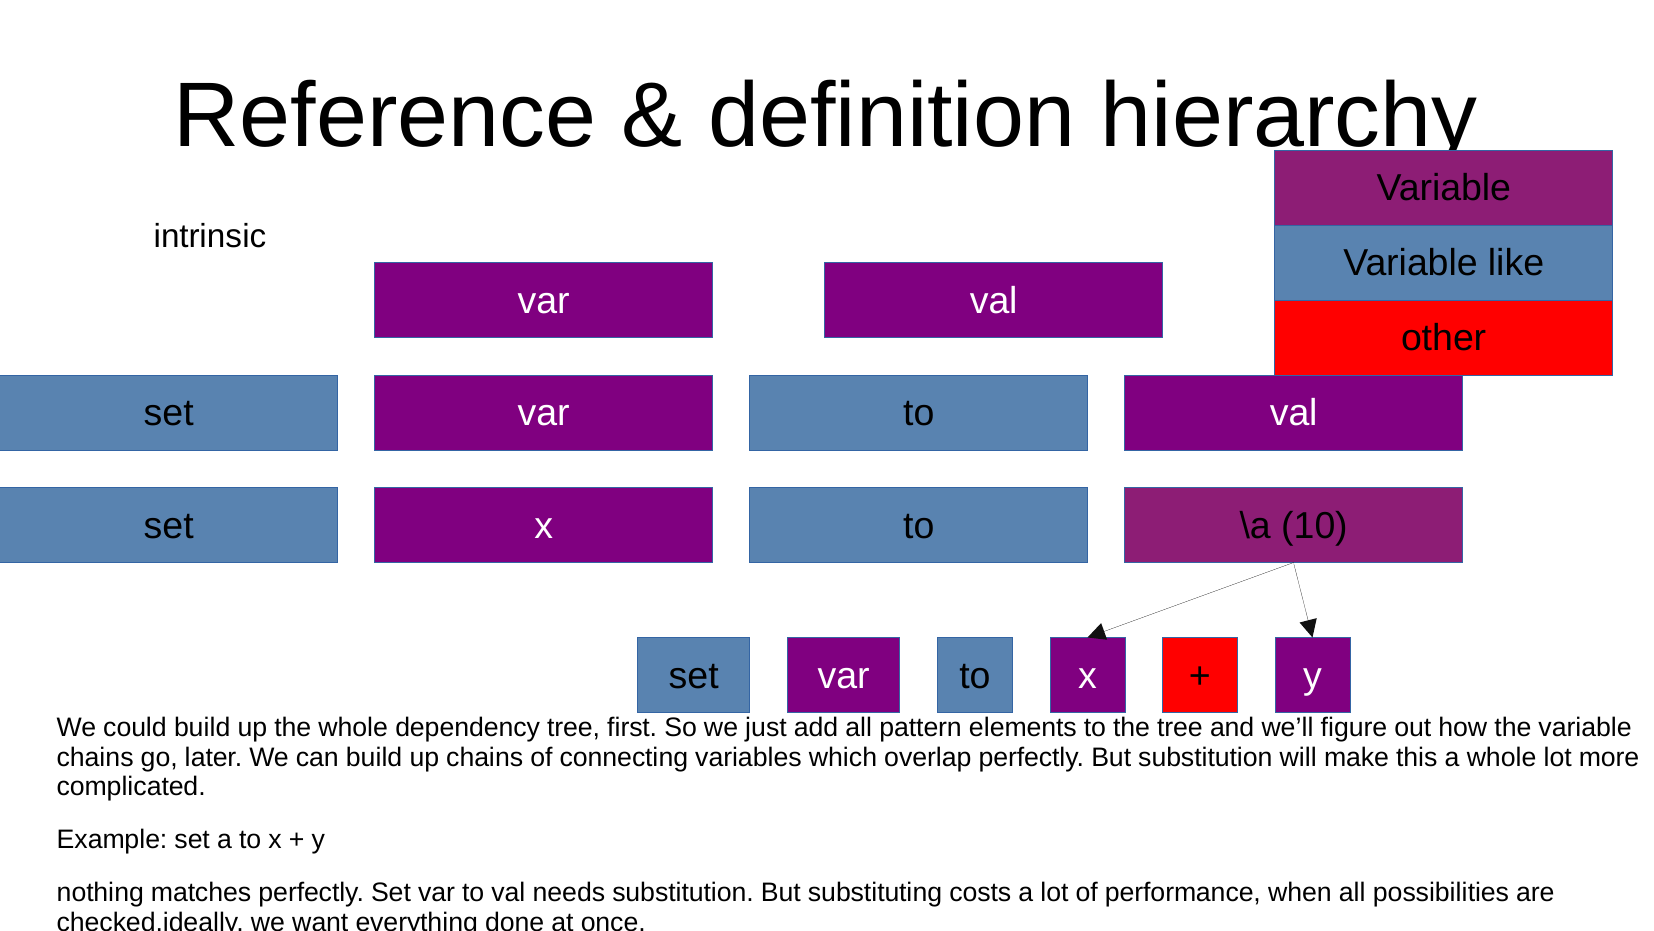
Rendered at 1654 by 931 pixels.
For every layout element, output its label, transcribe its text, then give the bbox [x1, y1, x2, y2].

text_box y [1275, 637, 1351, 713]
text_box to [937, 637, 1013, 713]
text_box + [1162, 637, 1238, 713]
text_box \a (10) [1124, 487, 1463, 563]
text_box x [374, 487, 713, 563]
list intrinsic [82, 217, 413, 263]
text_box var [787, 637, 900, 713]
text_box Variable [1274, 150, 1613, 226]
text_box to [749, 375, 1088, 451]
text_box Variable like [1274, 226, 1613, 300]
text_box set [0, 487, 338, 563]
list We could build up the whole dependency tree, first. So we just add all pattern elements to the tree and we’ll figure out how the variable chains go, later. We can build up chains of connecting variables which overlap perfectly. But substitution will make this a whole lot more complicated. Example: set a to x + y nothing matches perfectly. Set var to val needs substitution. But substituting costs a lot of performance, when all possibilities are checked.ideally, we want everything done at once. [0, 712, 1651, 931]
text_box var [374, 375, 713, 451]
text_box set [0, 375, 338, 451]
text_box to [749, 487, 1088, 563]
text_box val [824, 262, 1163, 338]
text_box set [637, 637, 750, 713]
text_box var [374, 262, 713, 338]
text_box other [1274, 300, 1613, 376]
text_box val [1124, 375, 1463, 451]
title Reference & definition hierarchy [82, 37, 1571, 193]
text_box x [1050, 637, 1126, 713]
